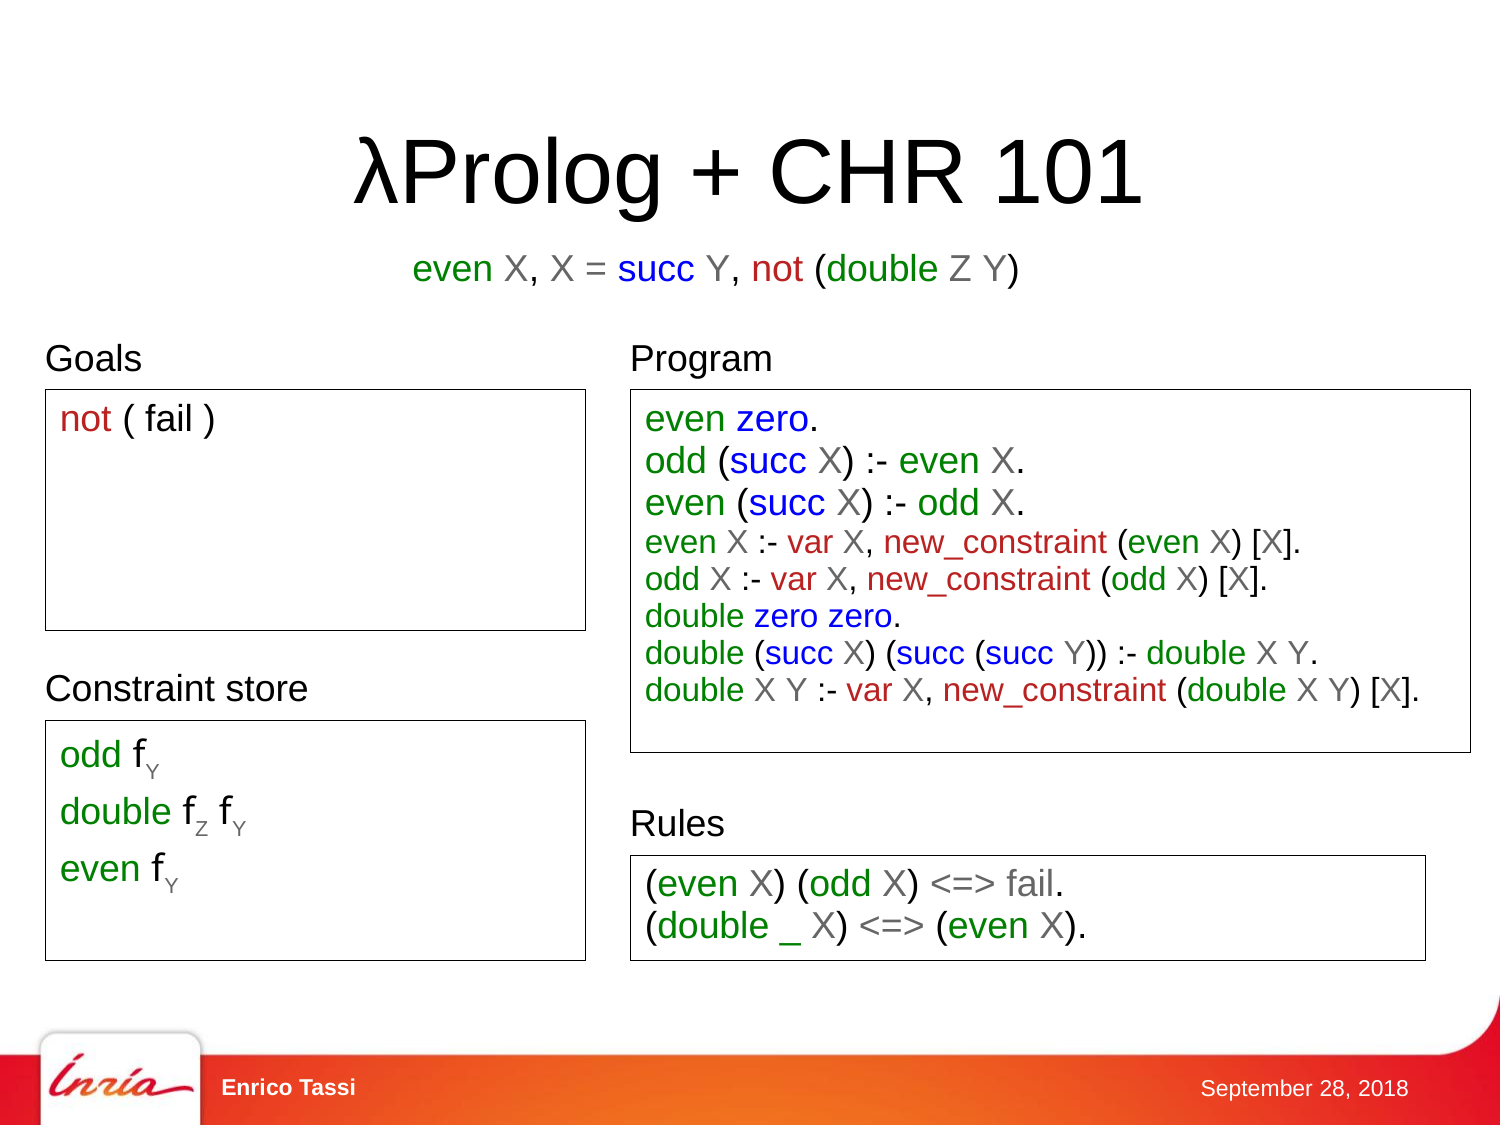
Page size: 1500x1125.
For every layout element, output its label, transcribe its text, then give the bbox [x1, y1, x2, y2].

text_box Constraint store [30, 660, 324, 717]
text_box not ( fail ) [45, 389, 586, 631]
title λProlog + CHR 101 [131, 77, 1369, 266]
text_box Rules [615, 795, 789, 852]
text_box even zero. odd (succ X) :- even X. even (succ X) :- odd X. even X :- var X, new_constraint (even X) [X]. odd X :- var X, new_constraint (odd X) [X]. double zero zero. double (succ X) (succ (succ Y)) :- double X Y. double X Y :- var X, new_constraint (double X Y) [X]. [630, 389, 1471, 753]
text_box even X, X = succ Y, not (double Z Y) [397, 239, 1103, 300]
text_box Goals [30, 329, 158, 387]
text_box (even X) (odd X) <=> fail. (double _ X) <=> (even X). [630, 855, 1426, 961]
text_box Program [615, 329, 789, 387]
text_box odd fY double fZ fY even fY [45, 720, 586, 961]
picture [0, 947, 1500, 1125]
